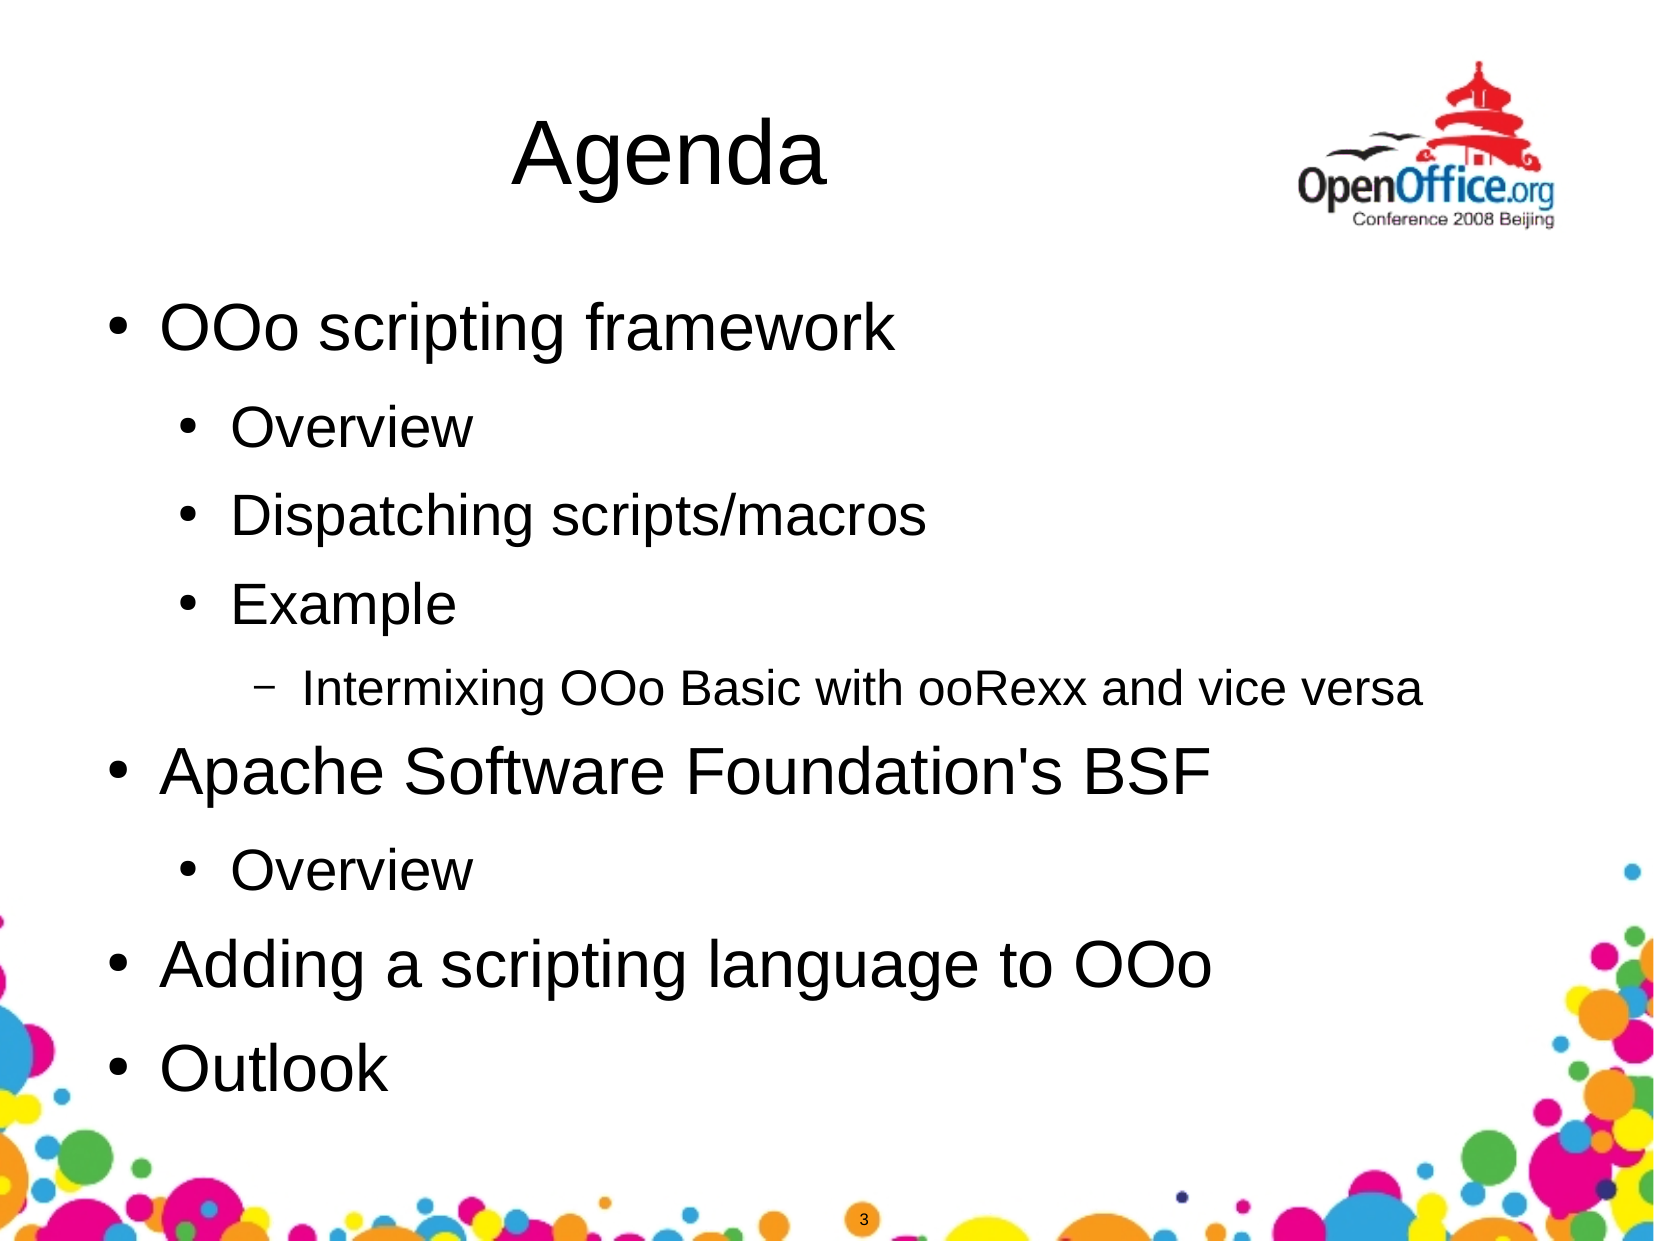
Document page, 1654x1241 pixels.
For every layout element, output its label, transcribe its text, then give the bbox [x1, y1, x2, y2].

title Agenda [82, 49, 1258, 257]
picture [0, 810, 1654, 1241]
list OOo scripting framework Overview Dispatching scripts/macros Example Intermixing OOo Basic with ooRexx and vice versa Apache Software Foundation's BSF Overview Adding a scripting language to OOo Outlook [88, 290, 1577, 1109]
picture [1285, 51, 1569, 250]
